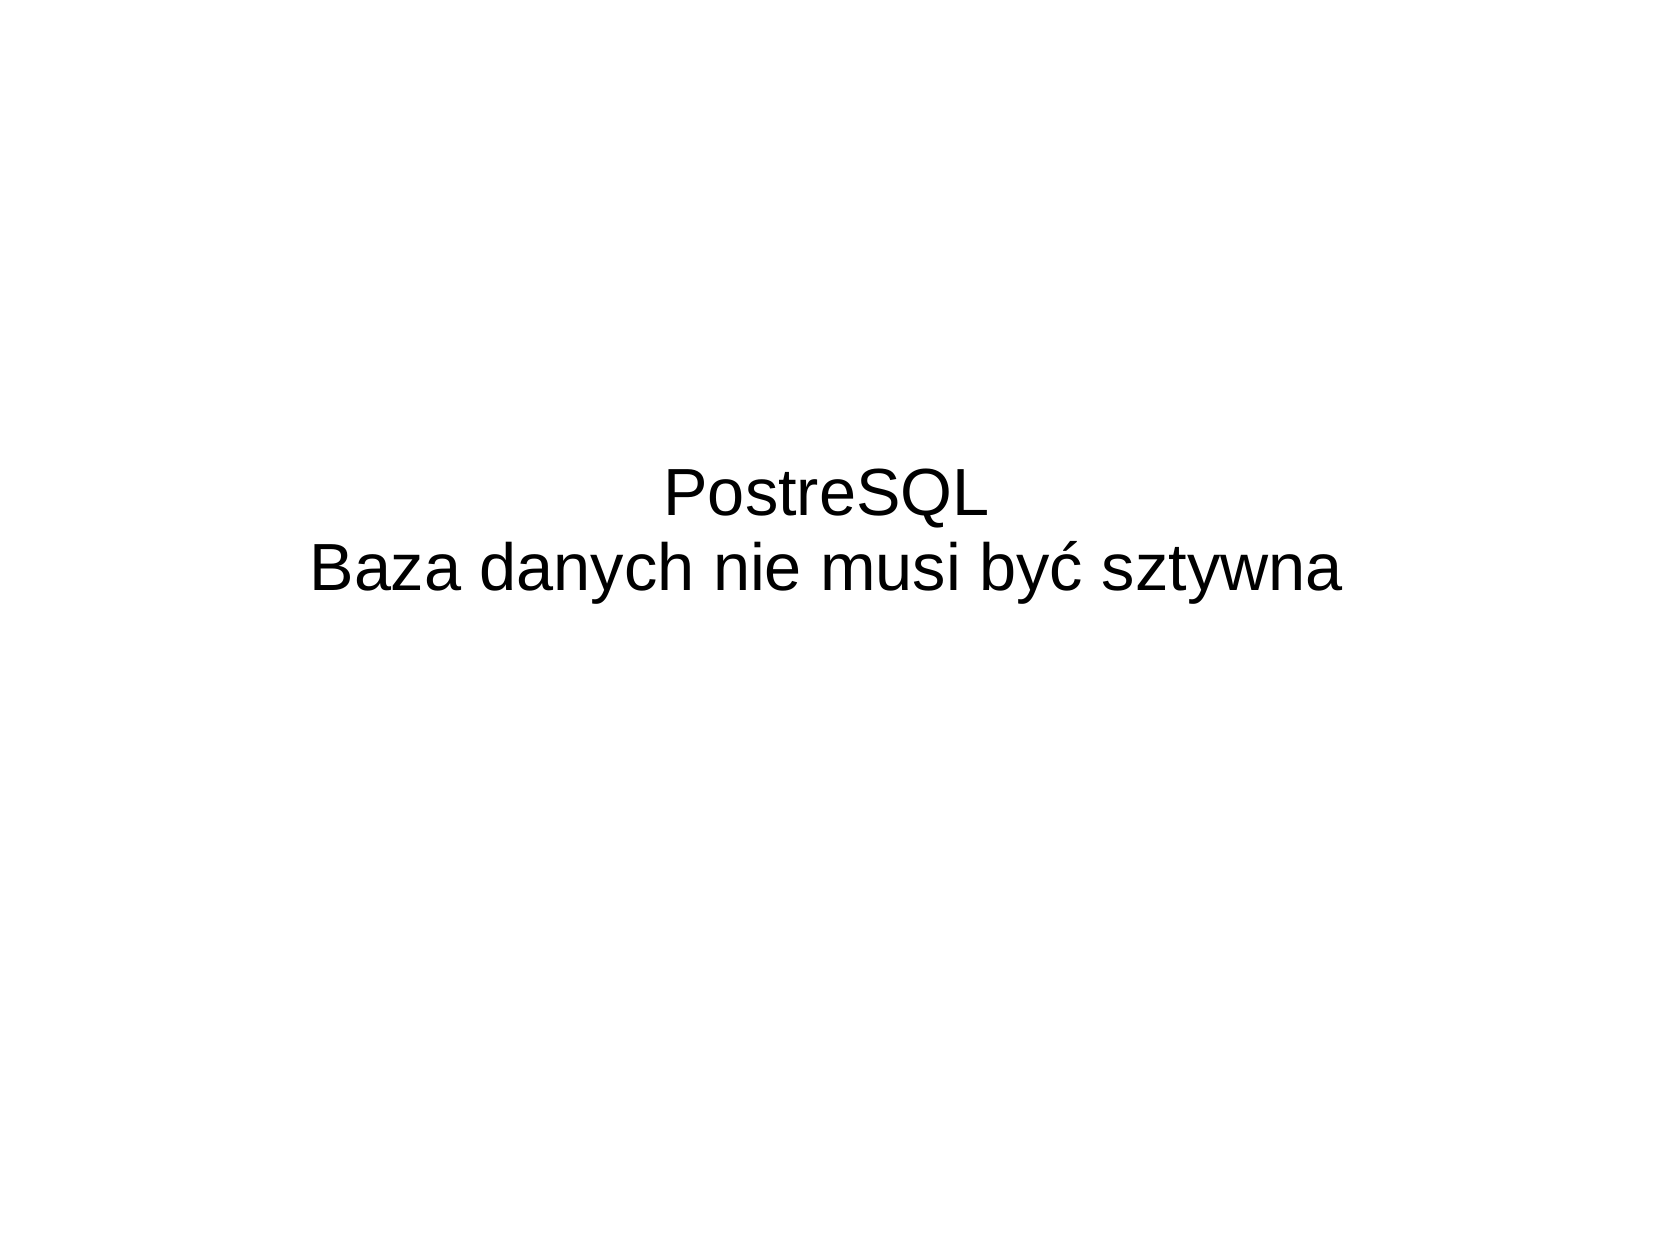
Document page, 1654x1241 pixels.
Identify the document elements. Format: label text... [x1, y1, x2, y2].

subtitle PostreSQL Baza danych nie musi być sztywna [82, 49, 1571, 1010]
